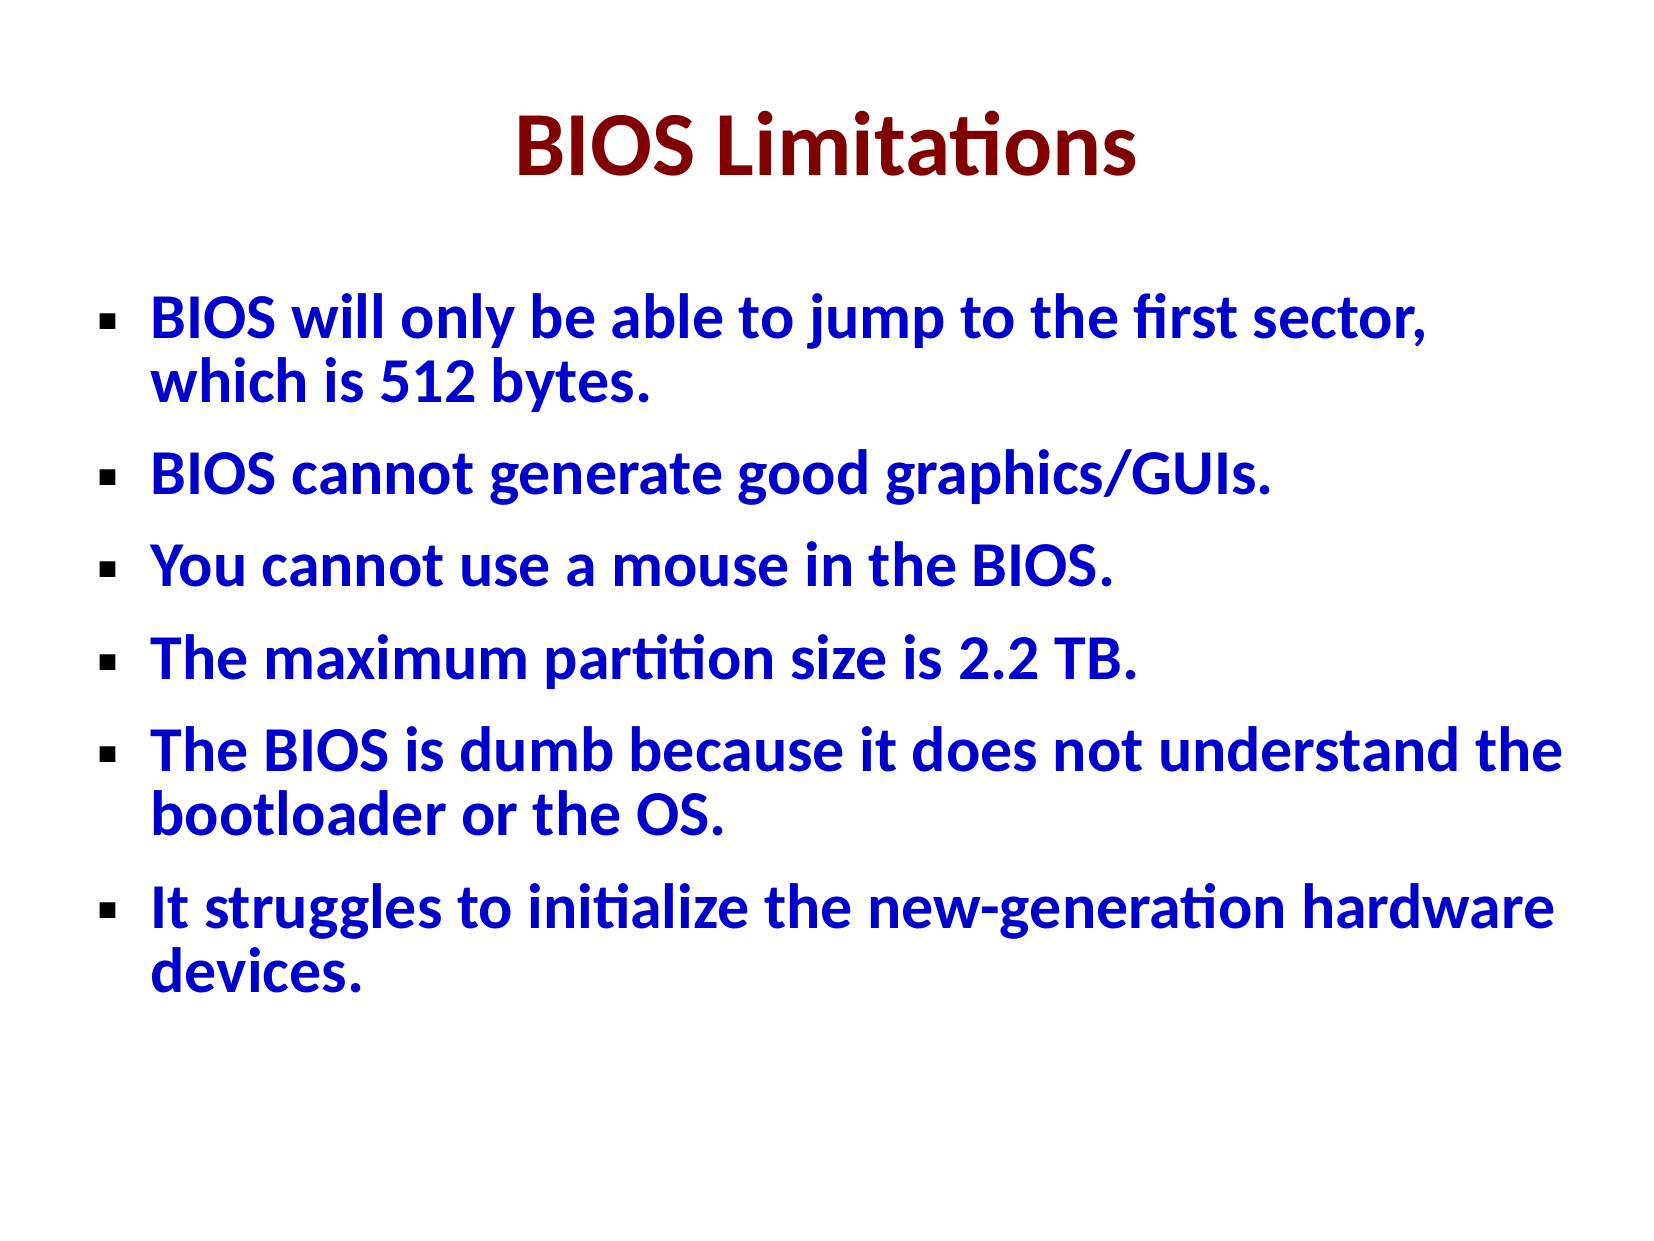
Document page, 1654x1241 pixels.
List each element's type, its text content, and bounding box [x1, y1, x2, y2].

list BIOS will only be able to jump to the first sector, which is 512 bytes. BIOS cannot generate good graphics/GUIs. You cannot use a mouse in the BIOS. The maximum partition size is 2.2 TB. The BIOS is dumb because it does not understand the bootloader or the OS. It struggles to initialize the new-generation hardware devices. [82, 290, 1571, 1010]
title BIOS Limitations [82, 49, 1571, 257]
